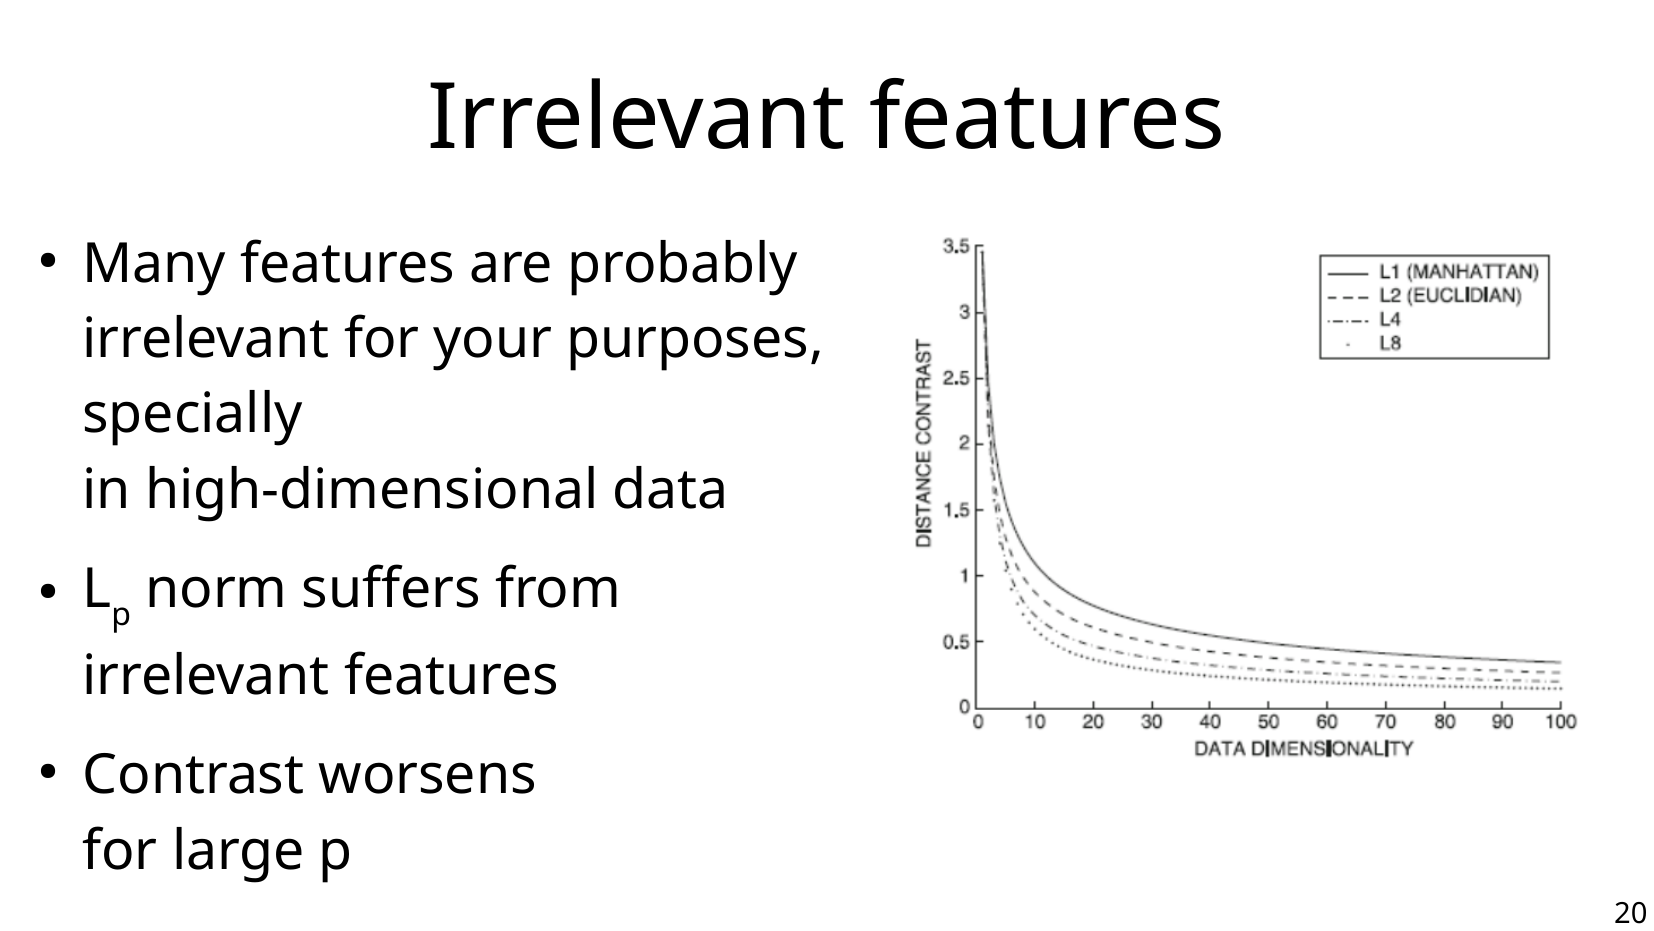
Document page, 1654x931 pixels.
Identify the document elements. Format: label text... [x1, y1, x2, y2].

title Irrelevant features [82, 1, 1571, 226]
list Many features are probably irrelevant for your purposes, specially in high-dimensional data Lp norm suffers from irrelevant features Contrast worsens for large p [23, 223, 841, 901]
picture [885, 209, 1625, 761]
